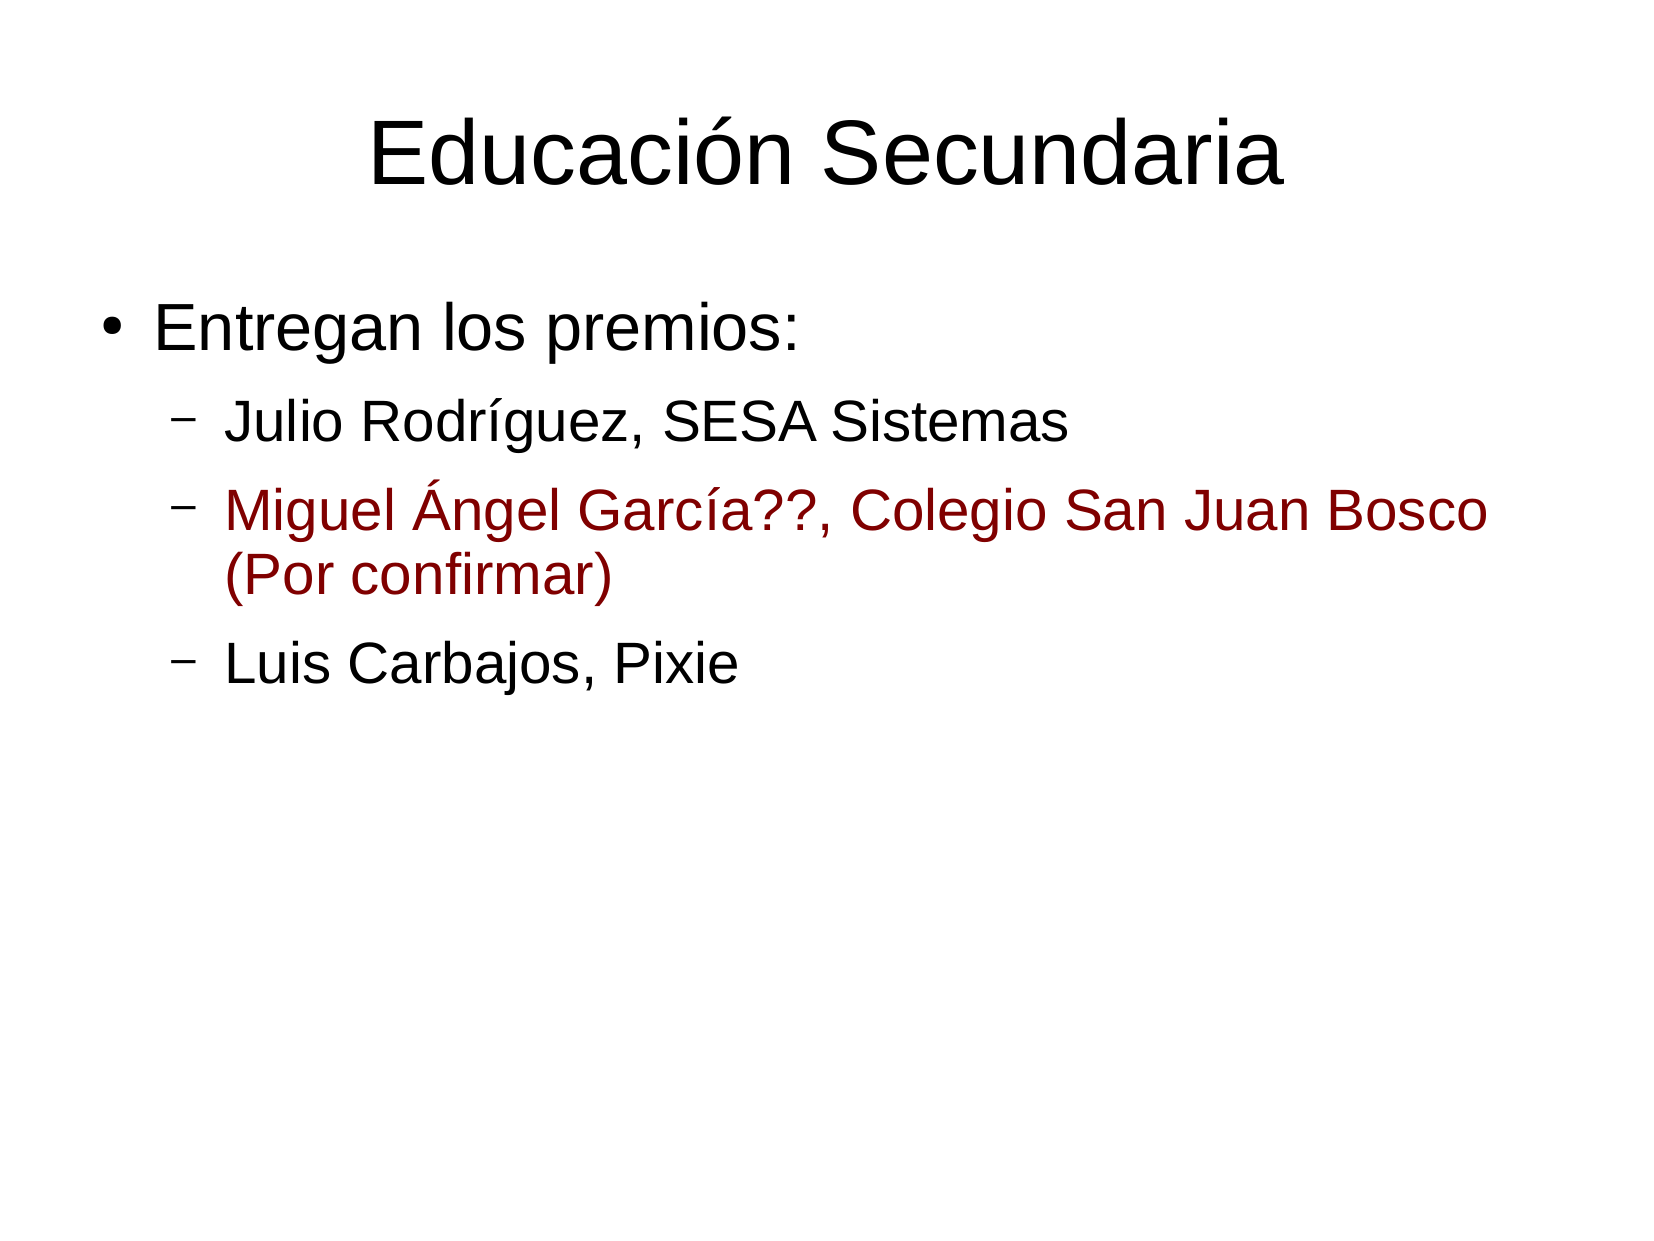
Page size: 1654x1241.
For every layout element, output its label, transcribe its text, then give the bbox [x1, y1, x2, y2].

list Entregan los premios: Julio Rodríguez, SESA Sistemas Miguel Ángel García??, Colegio San Juan Bosco (Por confirmar) Luis Carbajos, Pixie [82, 290, 1536, 1010]
title Educación Secundaria [82, 49, 1571, 257]
